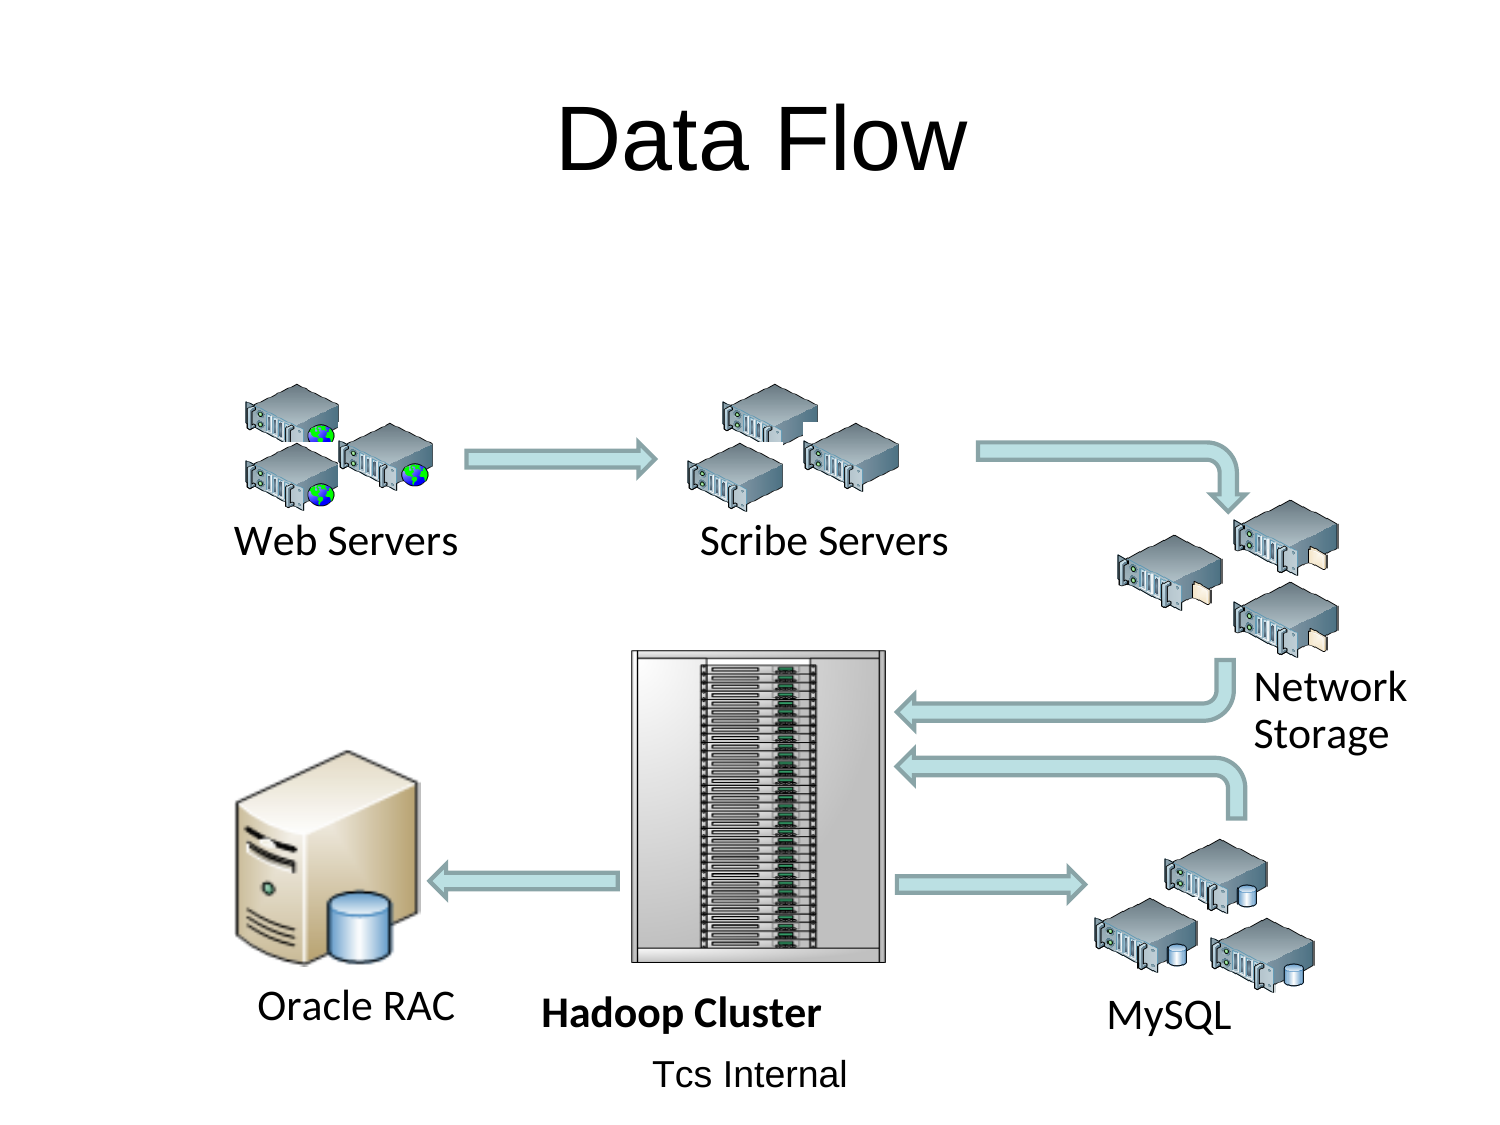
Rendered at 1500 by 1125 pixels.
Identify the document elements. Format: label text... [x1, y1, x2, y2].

picture [631, 650, 886, 963]
picture [245, 383, 433, 511]
picture [1233, 581, 1339, 658]
text_box Hadoop Cluster [530, 984, 1041, 1044]
text_box Web Servers [222, 511, 478, 571]
text_box Oracle RAC [246, 976, 467, 1036]
text_box [978, 442, 1246, 512]
list [90, 224, 1410, 797]
picture [687, 383, 899, 512]
picture [1210, 917, 1315, 993]
text_box MySQL [1095, 986, 1244, 1046]
text_box Network Storage [1242, 657, 1439, 764]
text_box [896, 660, 1234, 730]
picture [1233, 499, 1339, 576]
text_box [896, 867, 1086, 902]
text_box Scribe Servers [688, 511, 961, 571]
text_box [896, 749, 1246, 819]
picture [1094, 838, 1268, 973]
picture [234, 749, 421, 967]
picture [1117, 534, 1223, 611]
title Data Flow [90, 71, 1408, 197]
text_box [429, 864, 618, 898]
text_box [466, 442, 656, 476]
